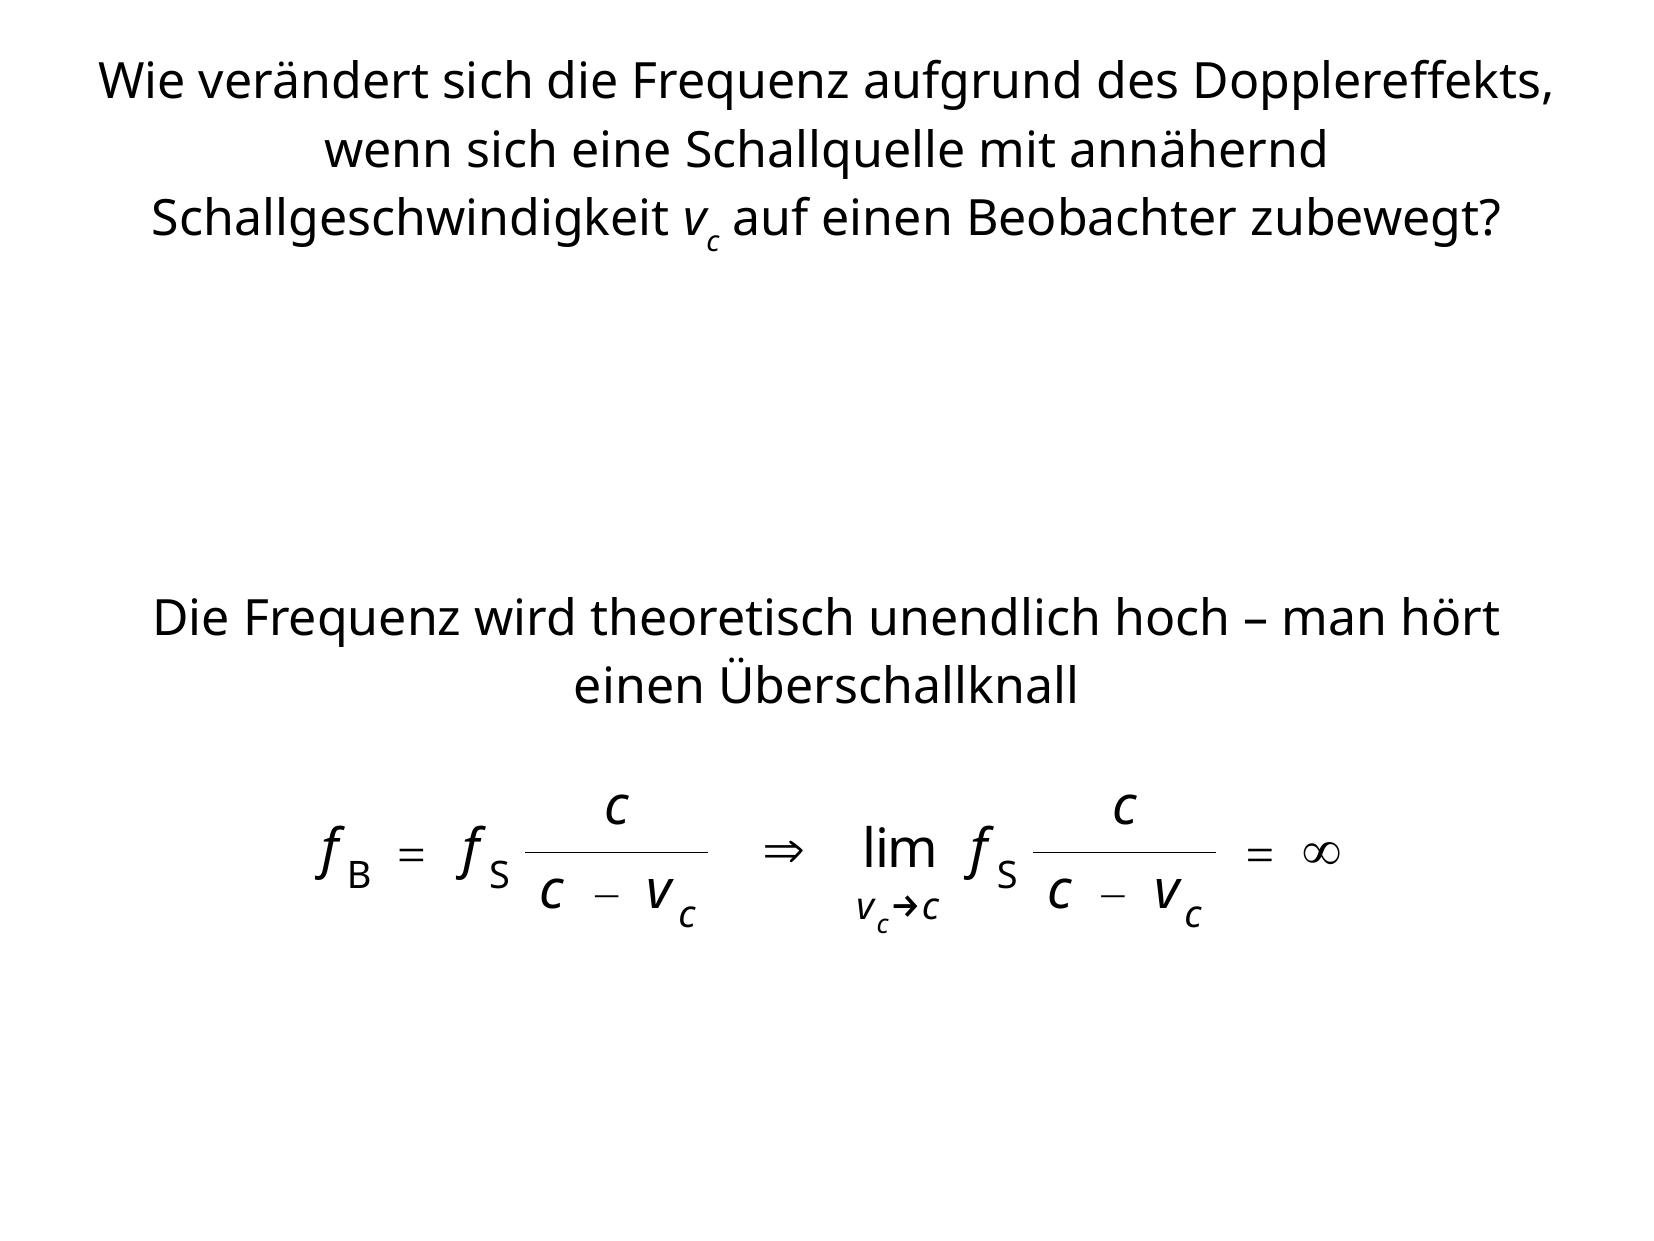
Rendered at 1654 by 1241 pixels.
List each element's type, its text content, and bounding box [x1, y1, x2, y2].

title Wie verändert sich die Frequenz aufgrund des Dopplereffekts, wenn sich eine Schallquelle mit annähernd Schallgeschwindigkeit vc auf einen Beobachter zubewegt? [82, 47, 1571, 258]
subtitle Die Frequenz wird theoretisch unendlich hoch – man hört einen Überschallknall [82, 290, 1571, 1010]
chart [304, 772, 1349, 940]
